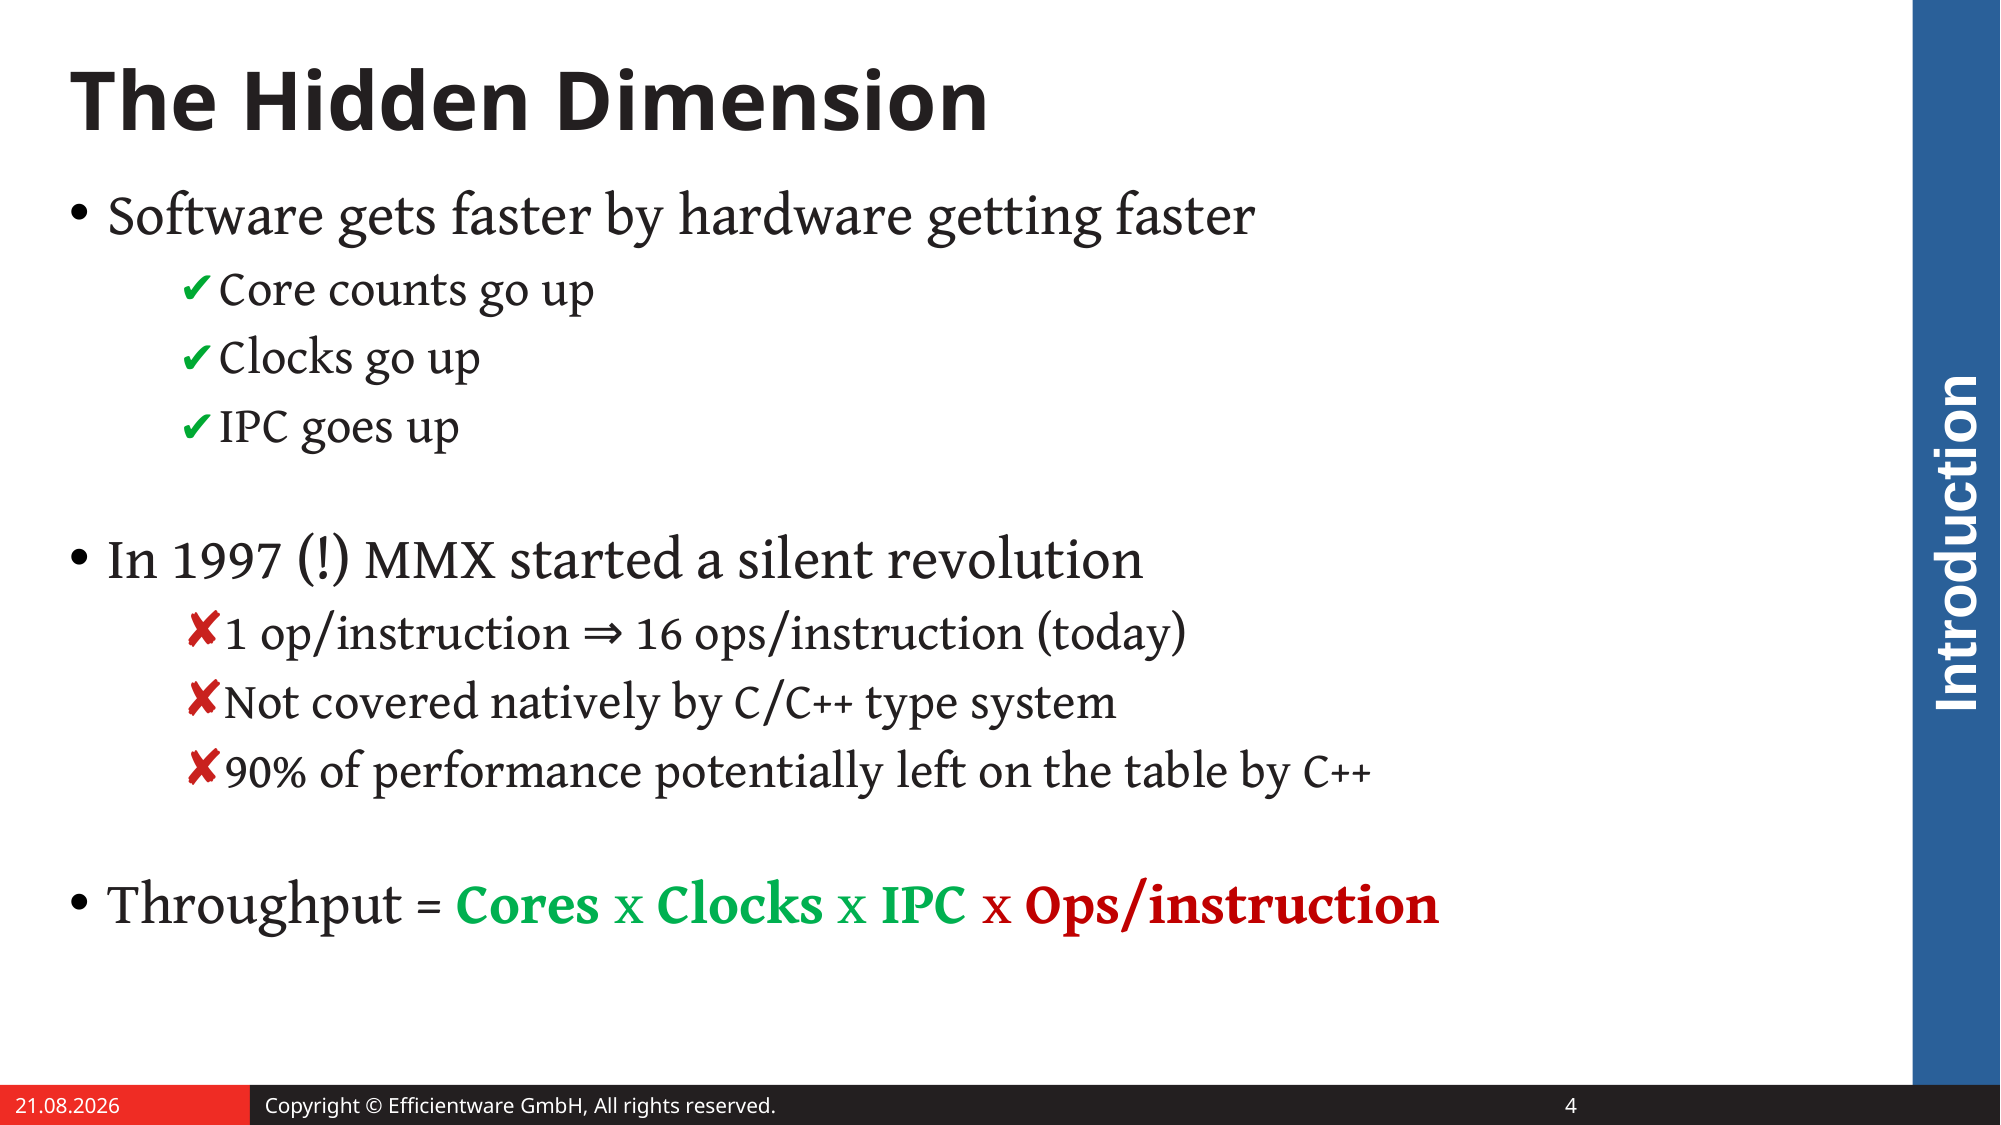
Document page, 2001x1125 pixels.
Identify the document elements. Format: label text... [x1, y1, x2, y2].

slide_number 02.11.2025 [0, 1084, 249, 1125]
title The Hidden Dimension [55, 52, 1912, 156]
footer Copyright © Efficientware GmbH, All rights reserved. [249, 1084, 1550, 1125]
text_box x Ops/instruction [967, 865, 1531, 960]
list Software gets faster by hardware getting faster Core counts go up Clocks go up IPC goes up In 1997 (!) MMX started a silent revolution 1 op/instruction ⇒ 16 ops/instruction (today) Not covered natively by C/C++ type system 90% of performance potentially left on the table by C++ Throughput = Cores x Clocks x IPC [55, 176, 1912, 1063]
slide_number <number> [1550, 1084, 2000, 1125]
text_box Introduction [1912, 0, 2000, 1084]
